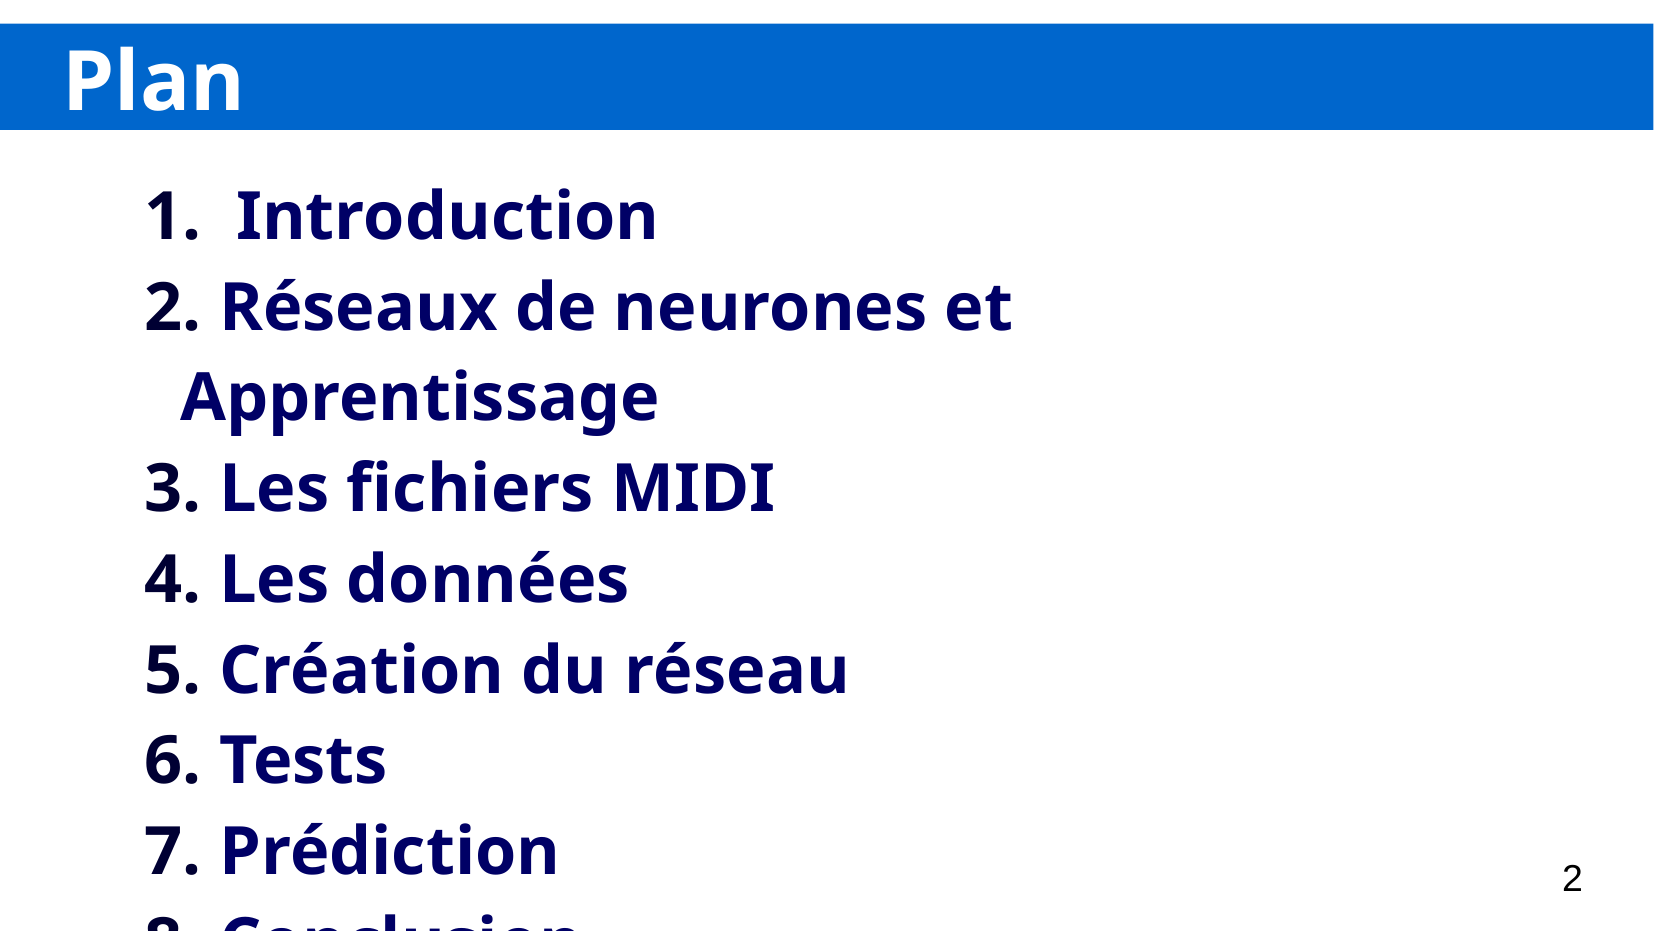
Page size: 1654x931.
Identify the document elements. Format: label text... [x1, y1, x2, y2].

text_box Introduction Réseaux de neurones et Apprentissage Les fichiers MIDI Les données Création du réseau Tests Prédiction Conclusion [129, 160, 1453, 886]
text_box [0, 23, 1654, 130]
text_box <numéro> [1547, 850, 1654, 921]
title Plan [0, 35, 1016, 119]
